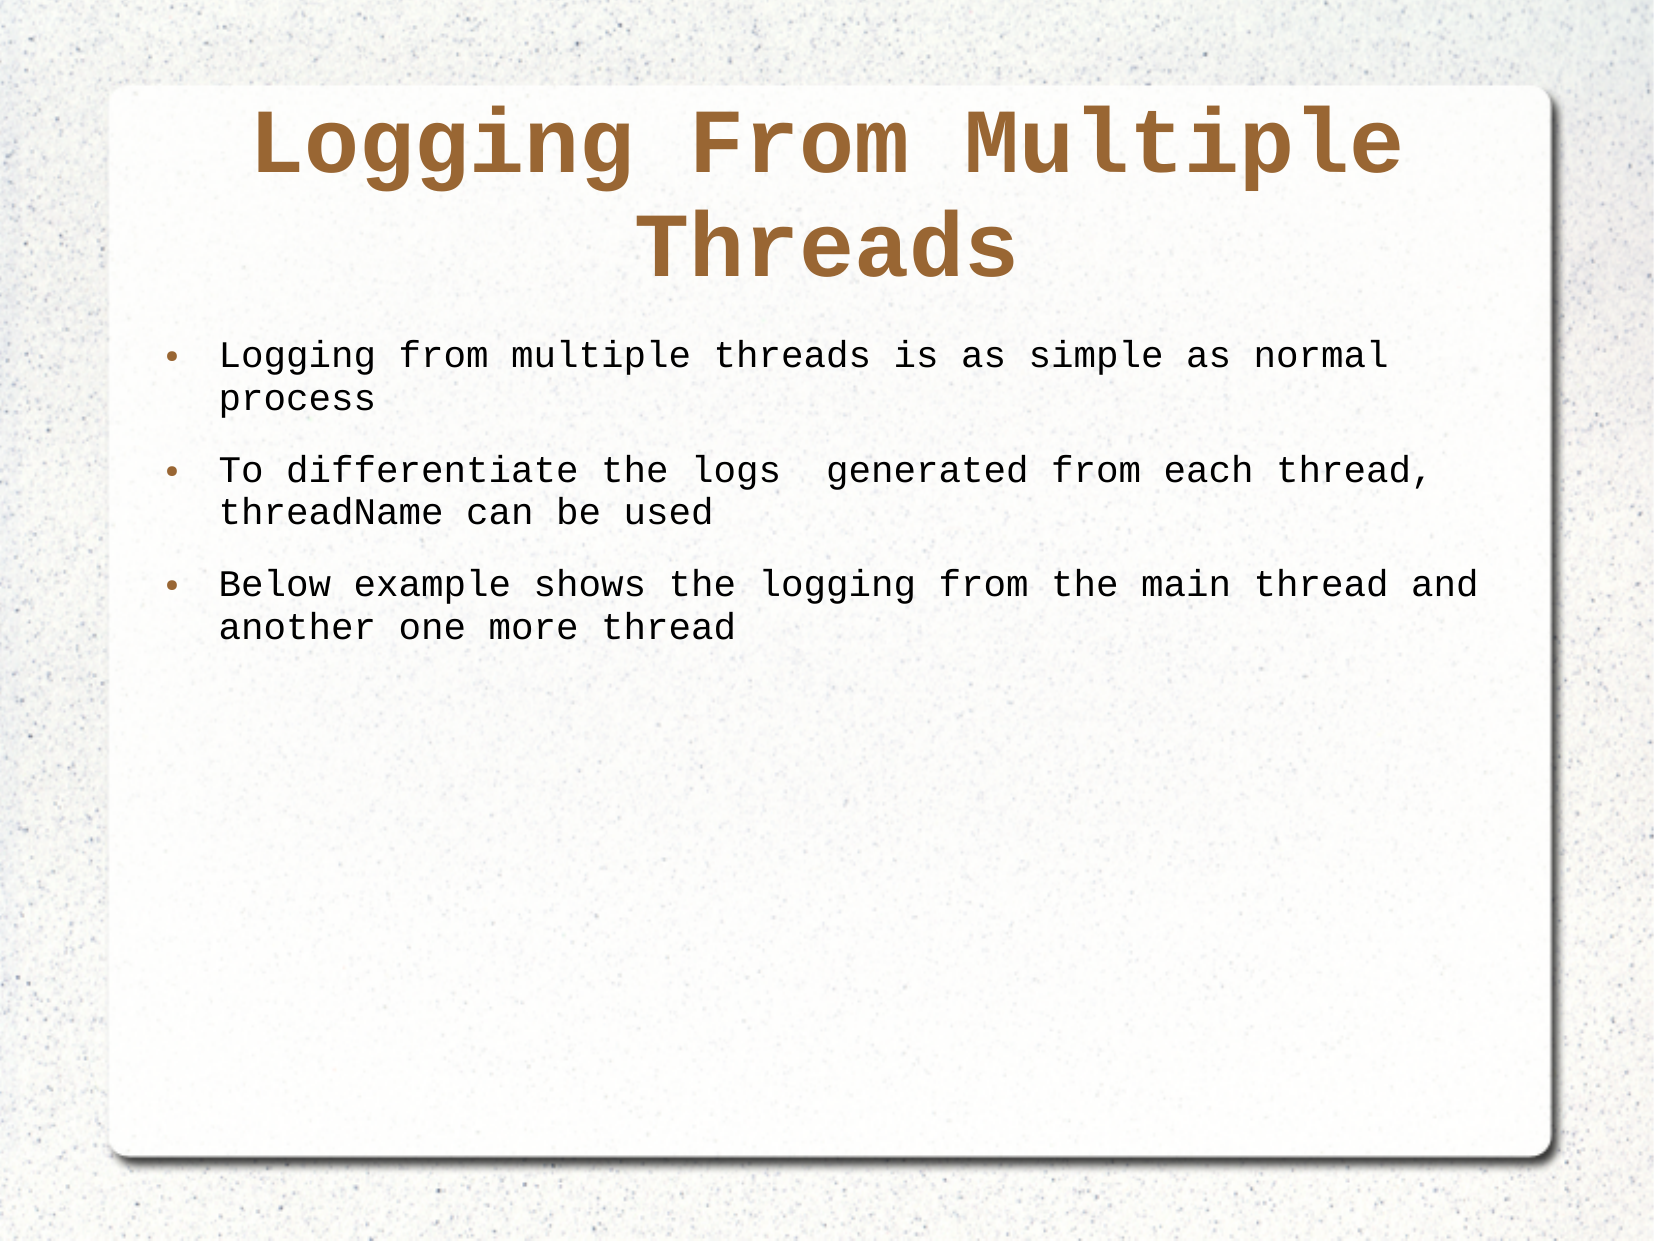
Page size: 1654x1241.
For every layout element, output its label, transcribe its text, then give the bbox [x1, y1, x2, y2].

picture [0, 0, 1654, 1241]
title Logging From Multiple Threads [118, 96, 1536, 304]
list Logging from multiple threads is as simple as normal process To differentiate the logs generated from each thread, threadName can be used Below example shows the logging from the main thread and another one more thread [147, 336, 1506, 987]
